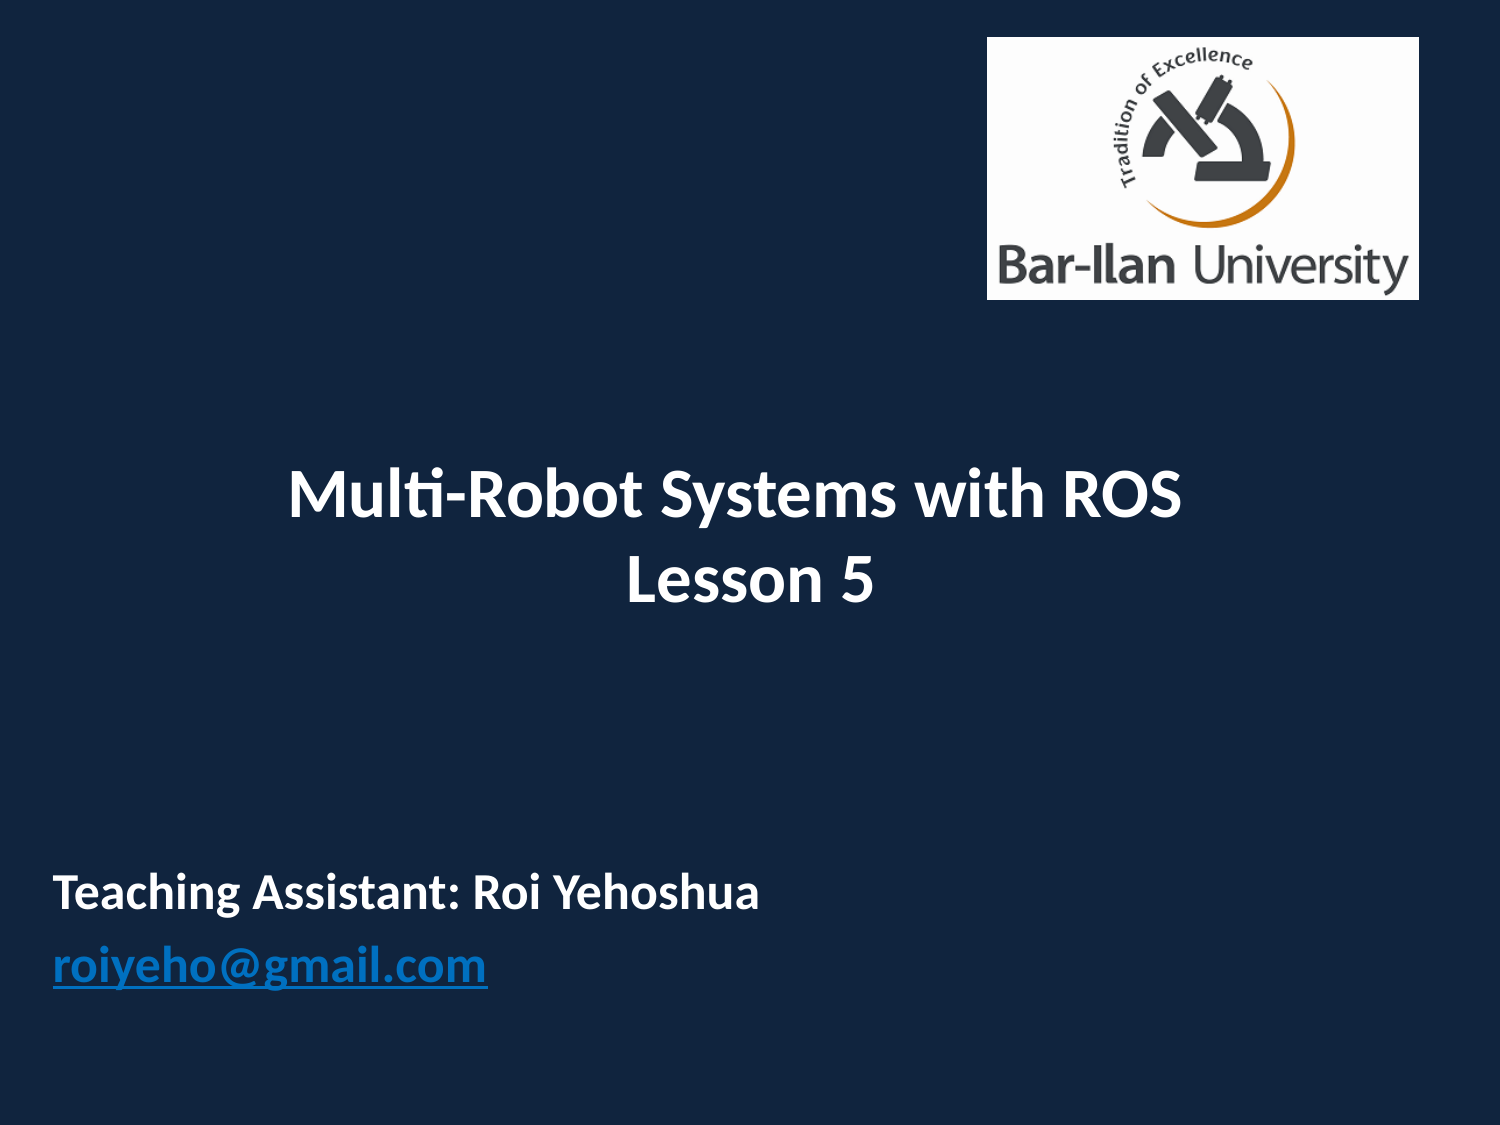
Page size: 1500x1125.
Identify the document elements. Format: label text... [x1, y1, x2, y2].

title Multi-Robot Systems with ROS Lesson 5 [24, 437, 1463, 625]
picture [987, 37, 1419, 300]
subtitle Teaching Assistant: Roi Yehoshua roiyeho@gmail.com [37, 849, 1500, 1075]
